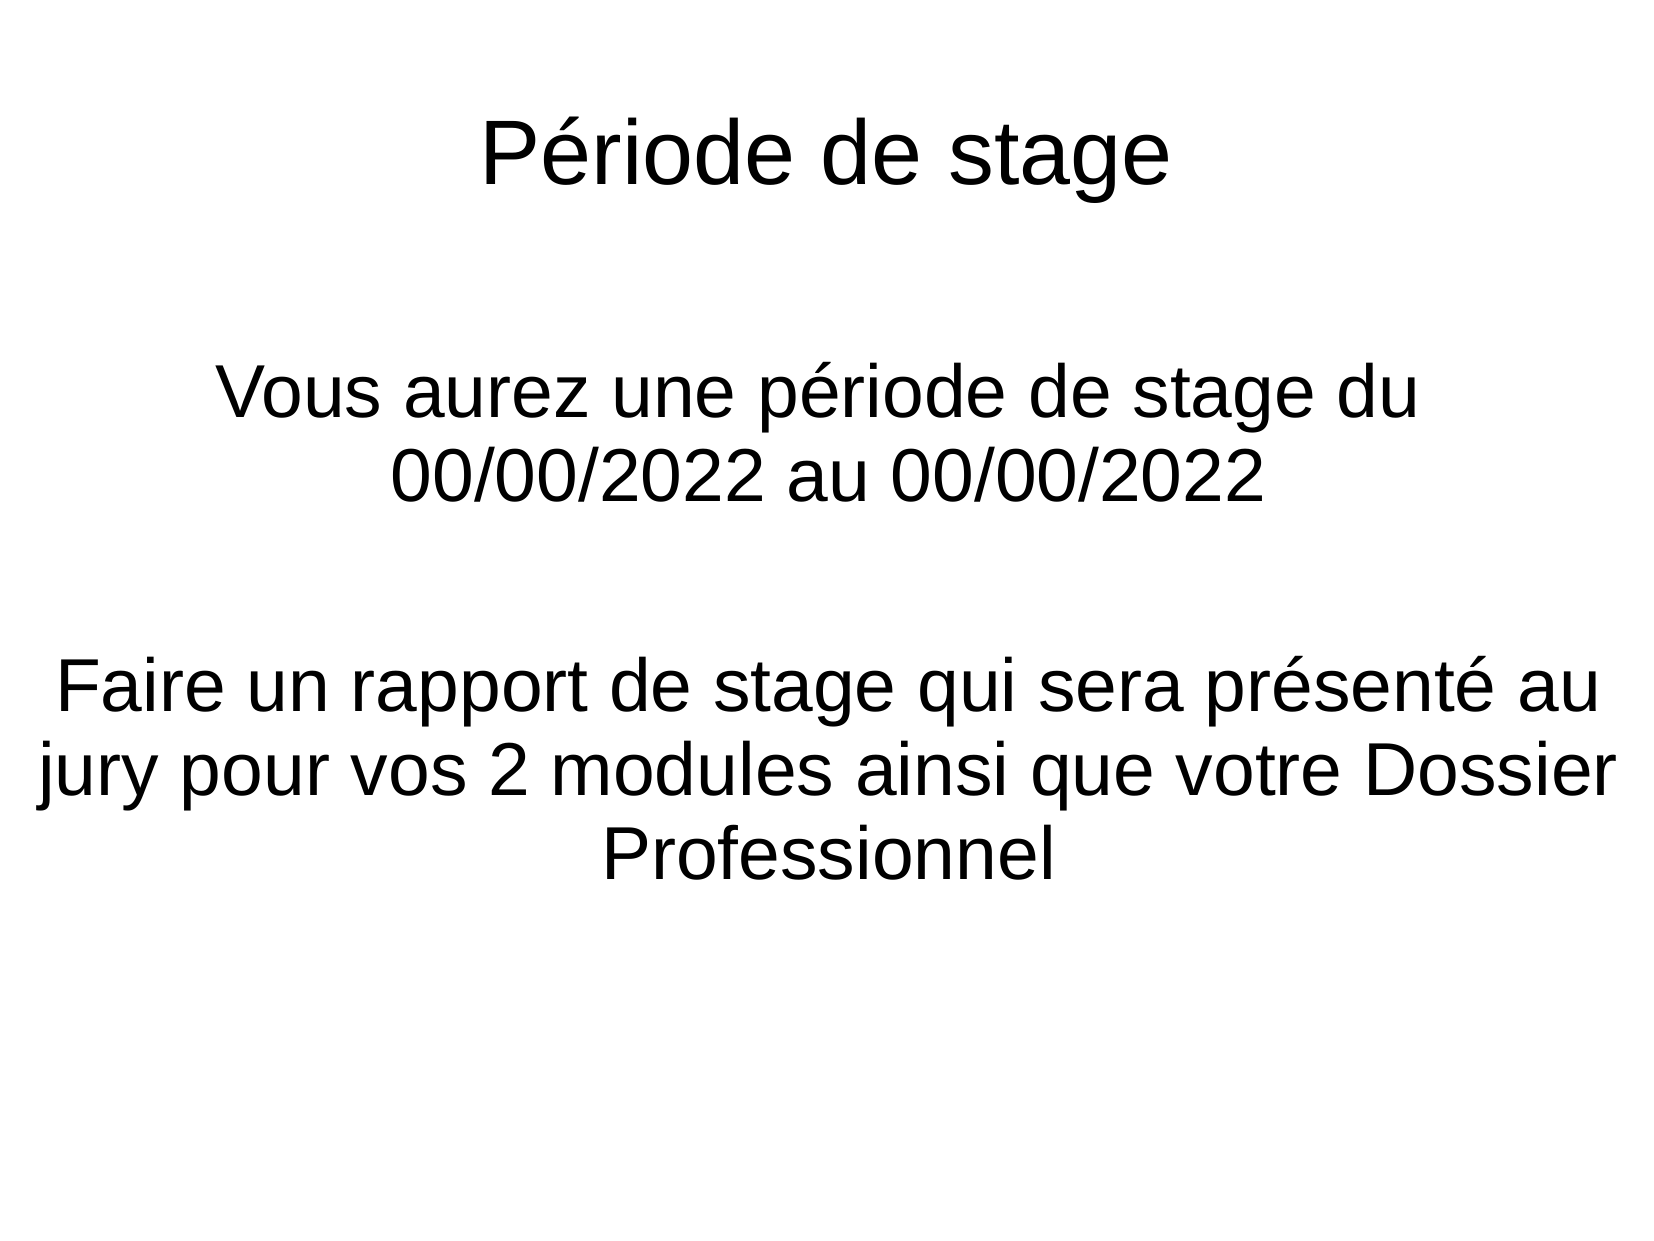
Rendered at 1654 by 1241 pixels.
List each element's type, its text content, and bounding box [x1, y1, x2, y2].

text_box Vous aurez une période de stage du 00/00/2022 au 00/00/2022 Faire un rapport de stage qui sera présenté au jury pour vos 2 modules ainsi que votre Dossier Professionnel [23, 342, 1634, 903]
title Période de stage [82, 49, 1571, 257]
